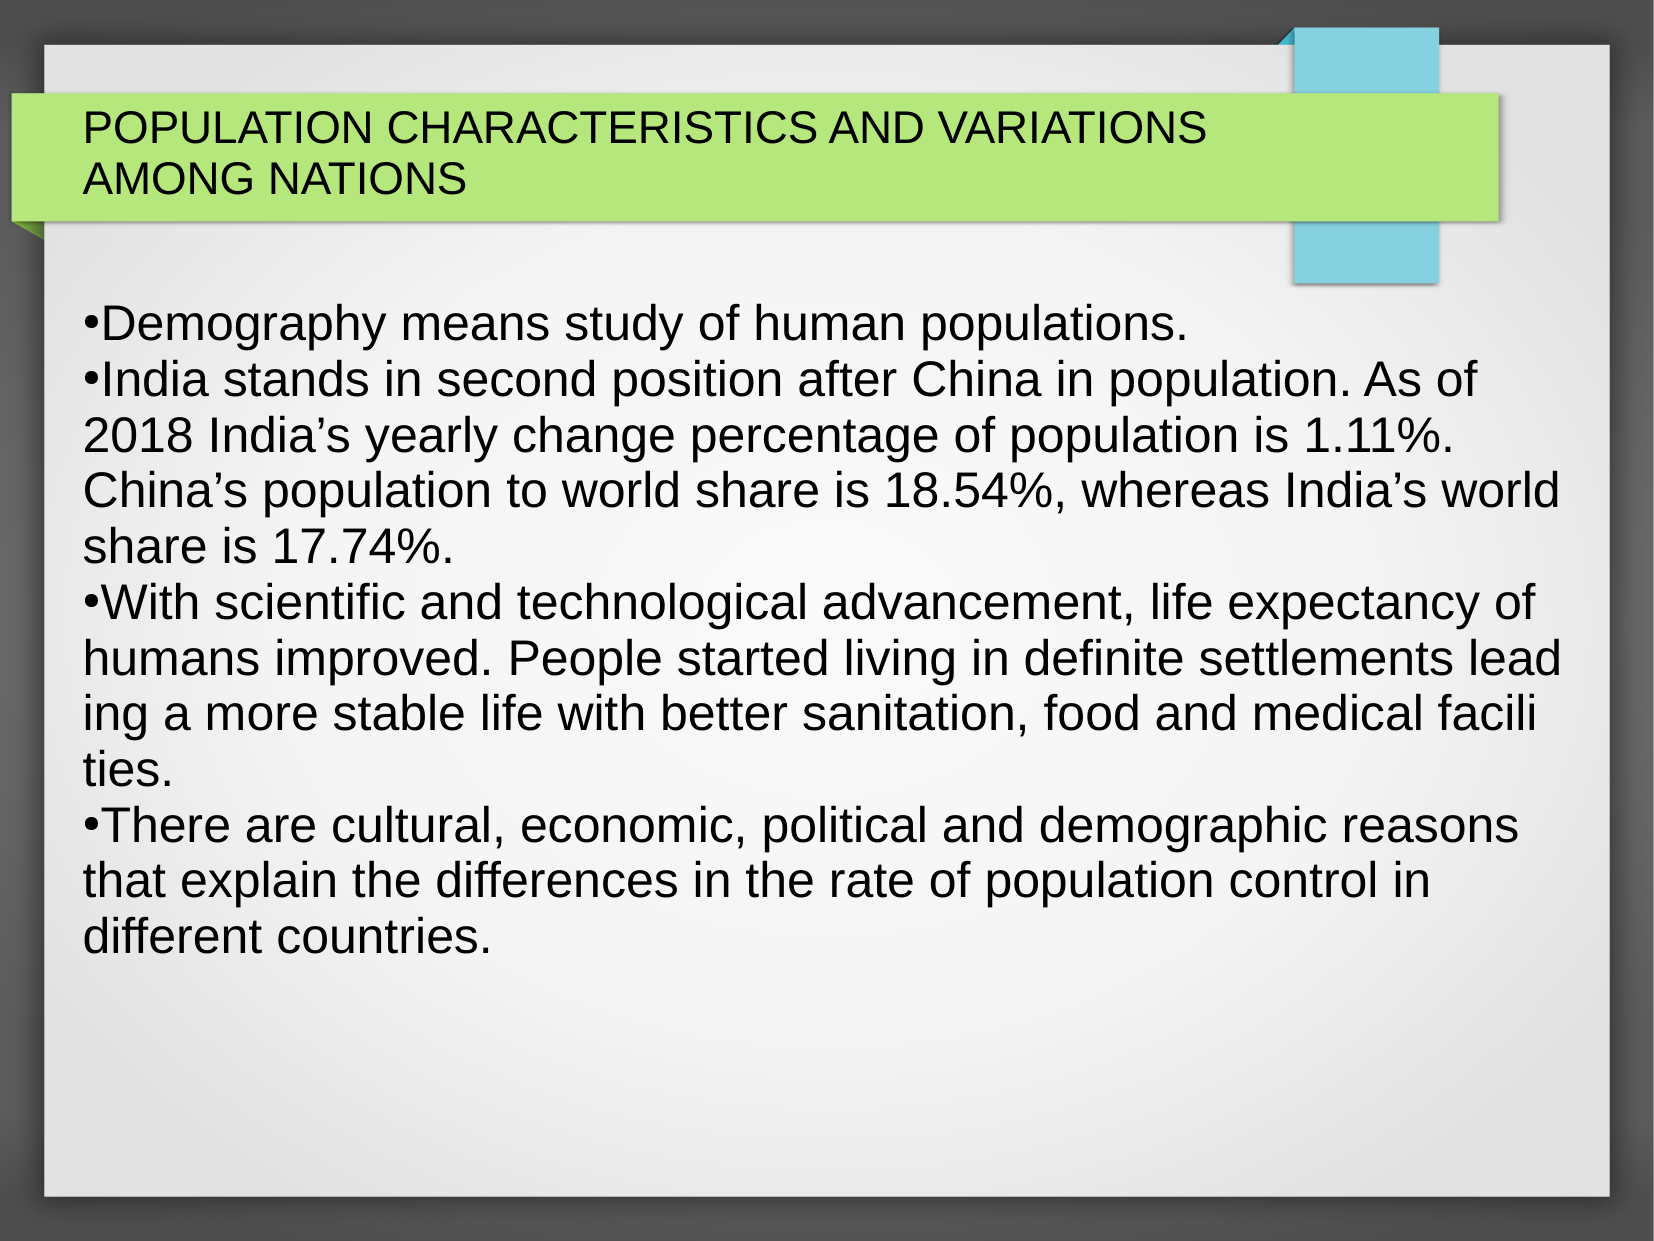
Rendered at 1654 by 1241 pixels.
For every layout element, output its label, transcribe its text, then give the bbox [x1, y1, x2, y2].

picture [0, 0, 1654, 1241]
title POPULATION CHARACTERISTICS AND VARIATIONS AMONG NATIONS [82, 94, 1264, 213]
subtitle Demography means study of human populations. India stands in second position after China in population. As of 2018 India’s yearly change percentage of population is 1.11%. China’s population to world share is 18.54%, whereas India’s world share is 17.74%. With scientific and technological advancement, life expectancy of humans improved. People started living in definite settlements lead ing a more stable life with better sanitation, food and medical facili ties. There are cultural, economic, political and demographic reasons that explain the differences in the rate of population control in different countries. [82, 295, 1571, 1015]
